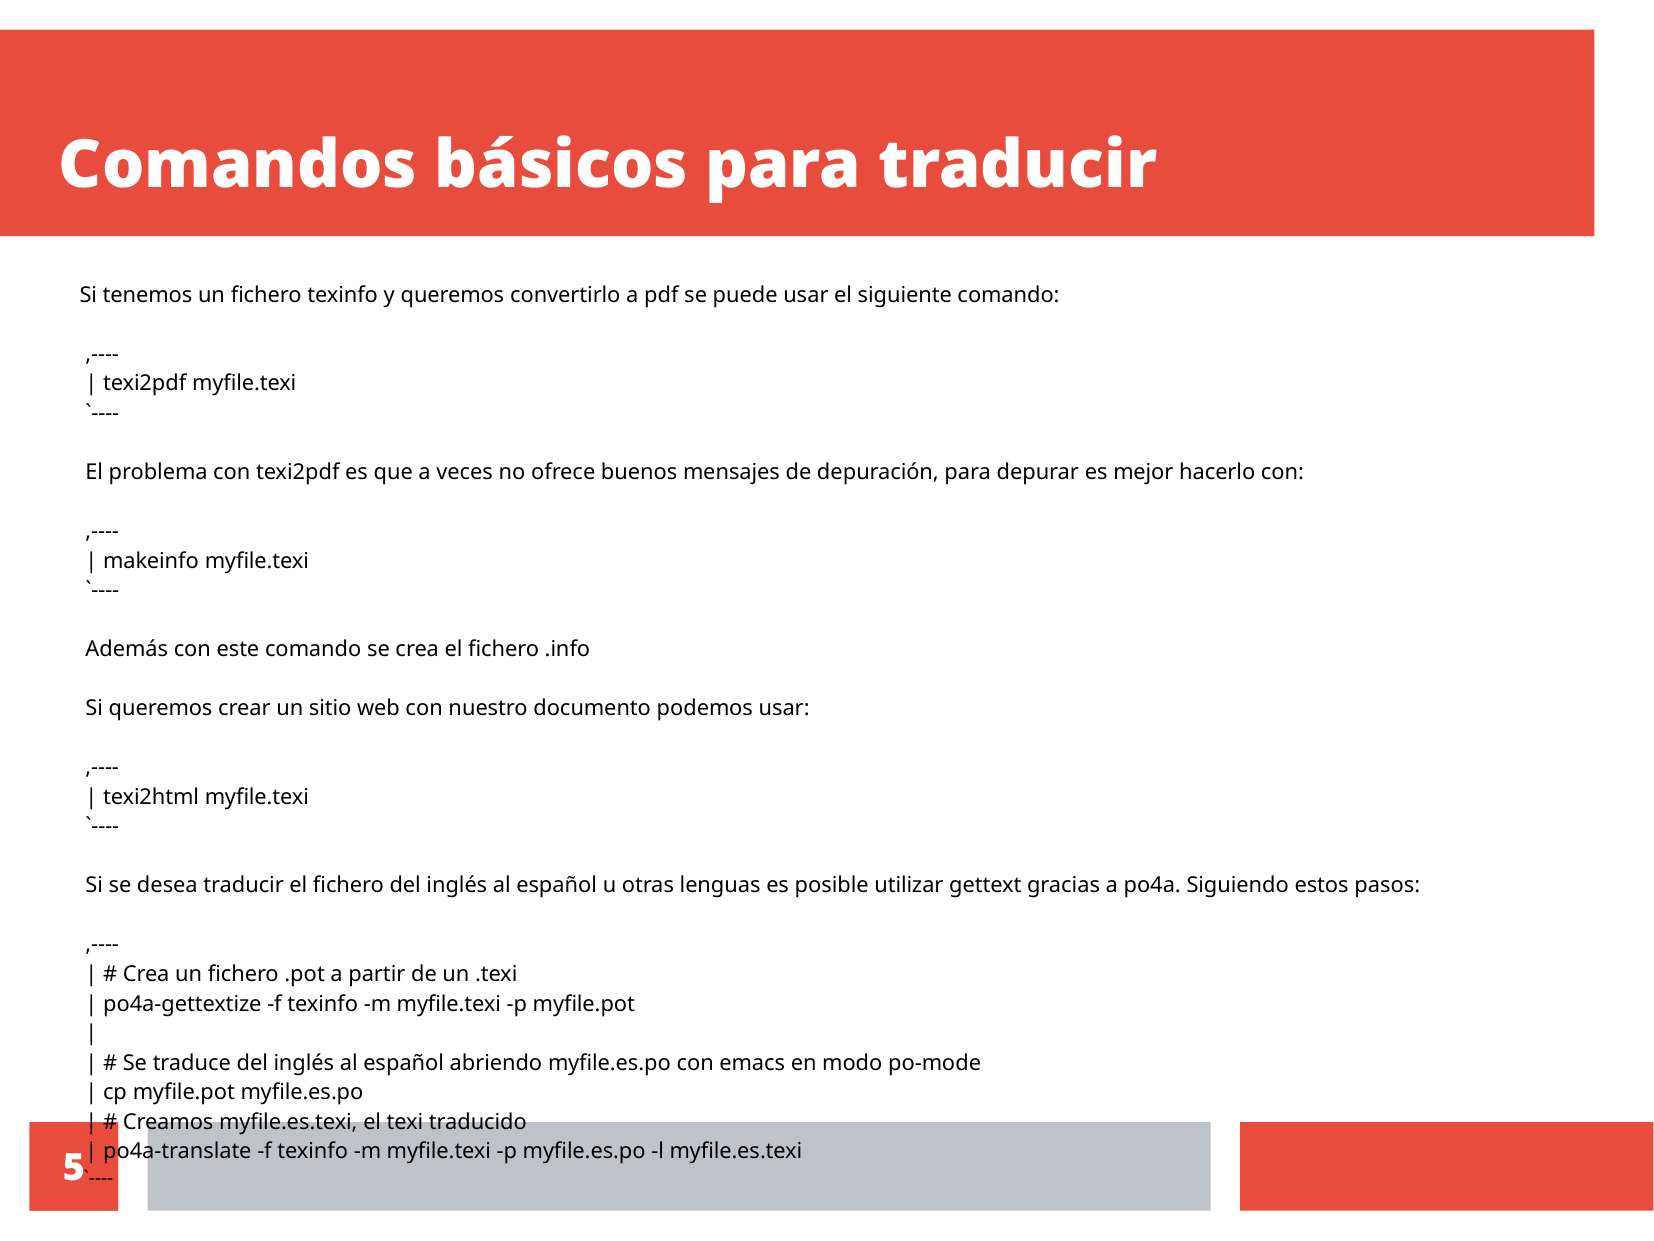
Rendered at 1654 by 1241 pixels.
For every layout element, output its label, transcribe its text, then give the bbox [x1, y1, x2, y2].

text_box Si tenemos un fichero texinfo y queremos convertirlo a pdf se puede usar el siguiente comando: ,---- | texi2pdf myfile.texi `---- El problema con texi2pdf es que a veces no ofrece buenos mensajes de depuración, para depurar es mejor hacerlo con: ,---- | makeinfo myfile.texi `---- Además con este comando se crea el fichero .info Si queremos crear un sitio web con nuestro documento podemos usar: ,---- | texi2html myfile.texi `---- Si se desea traducir el fichero del inglés al español u otras lenguas es posible utilizar gettext gracias a po4a. Siguiendo estos pasos: ,---- | # Crea un fichero .pot a partir de un .texi | po4a-gettextize -f texinfo -m myfile.texi -p myfile.pot | | # Se traduce del inglés al español abriendo myfile.es.po con emacs en modo po-mode | cp myfile.pot myfile.es.po | # Creamos myfile.es.texi, el texi traducido | po4a-translate -f texinfo -m myfile.texi -p myfile.es.po -l myfile.es.texi `---- [59, 271, 1548, 1241]
title Comandos básicos para traducir [59, 59, 1595, 207]
